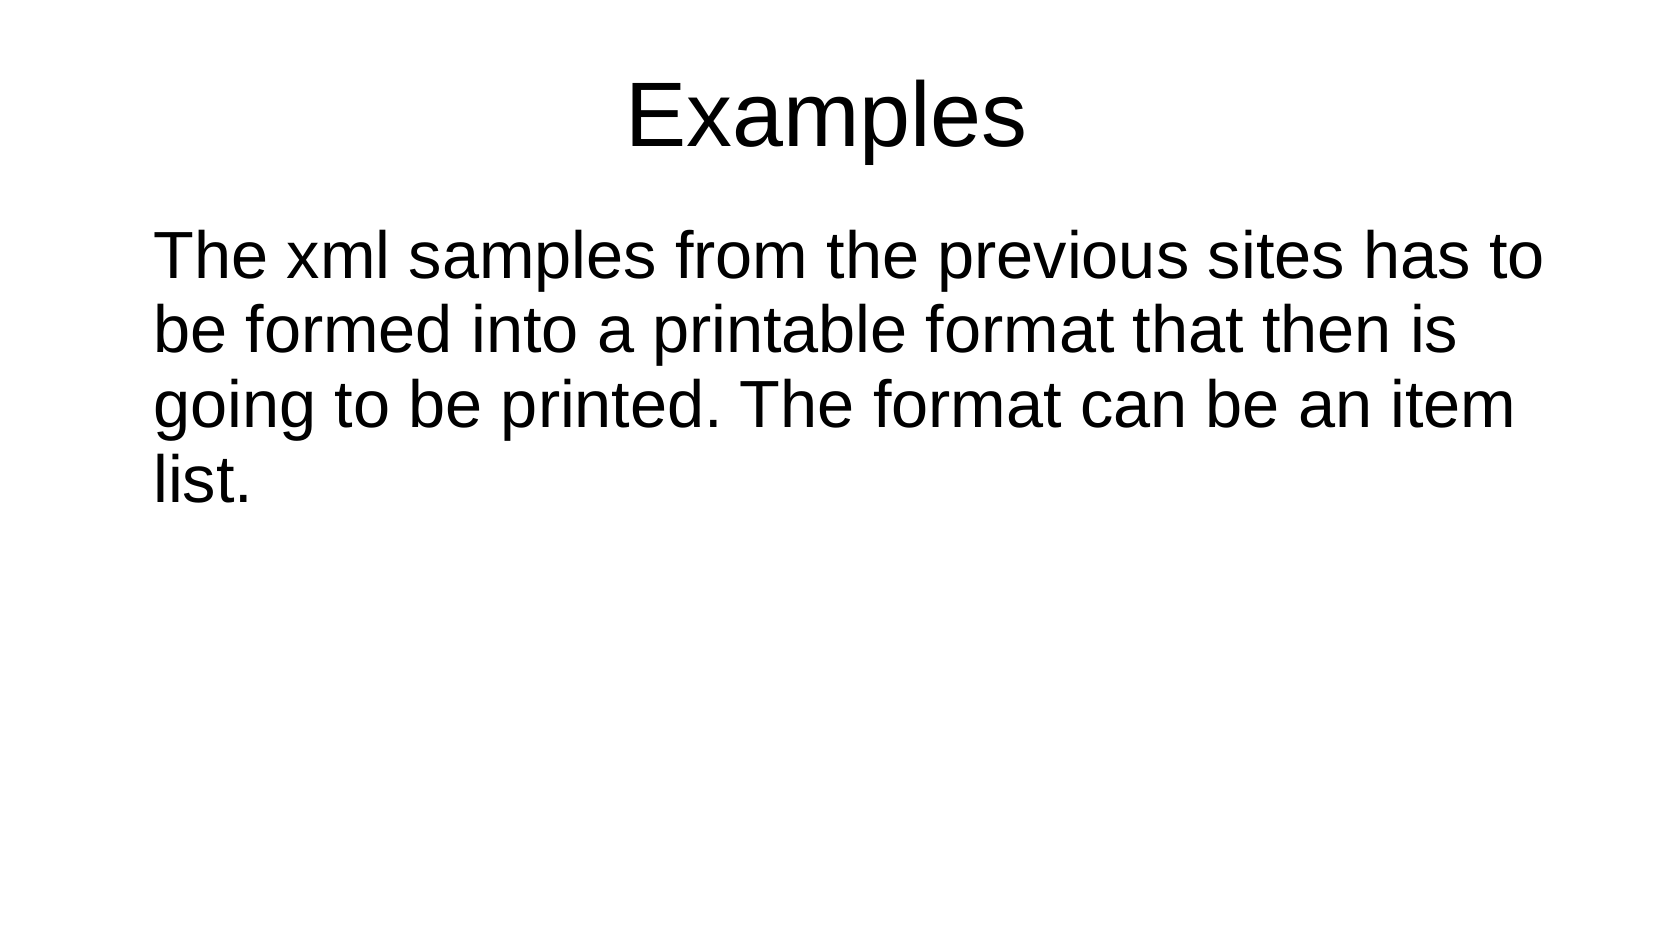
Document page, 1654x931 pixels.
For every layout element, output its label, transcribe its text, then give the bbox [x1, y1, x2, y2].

list The xml samples from the previous sites has to be formed into a printable format that then is going to be printed. The format can be an item list. [82, 217, 1571, 758]
title Examples [82, 37, 1571, 193]
